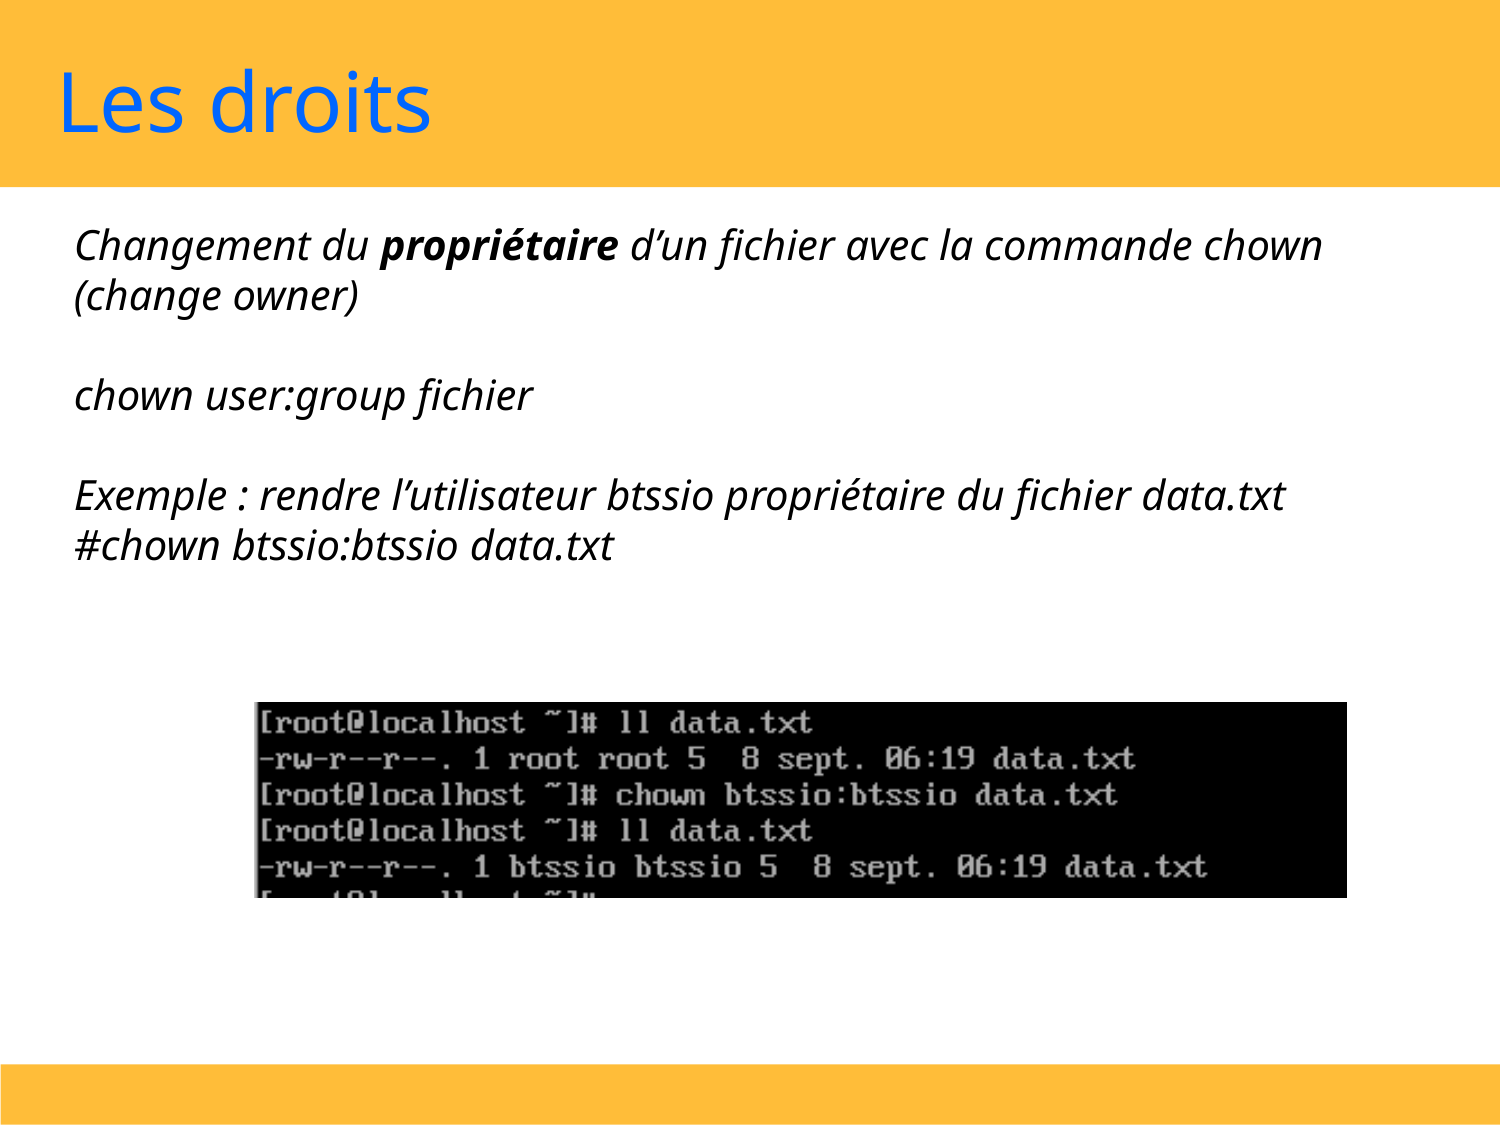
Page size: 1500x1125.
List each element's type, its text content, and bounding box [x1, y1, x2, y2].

text_box Changement du propriétaire d’un fichier avec la commande chown (change owner) chown user:group fichier Exemple : rendre l’utilisateur btssio propriétaire du fichier data.txt #chown btssio:btssio data.txt [59, 211, 1347, 626]
text_box Les droits [41, 35, 473, 148]
title [50, 24, 1450, 148]
picture [254, 702, 1347, 898]
